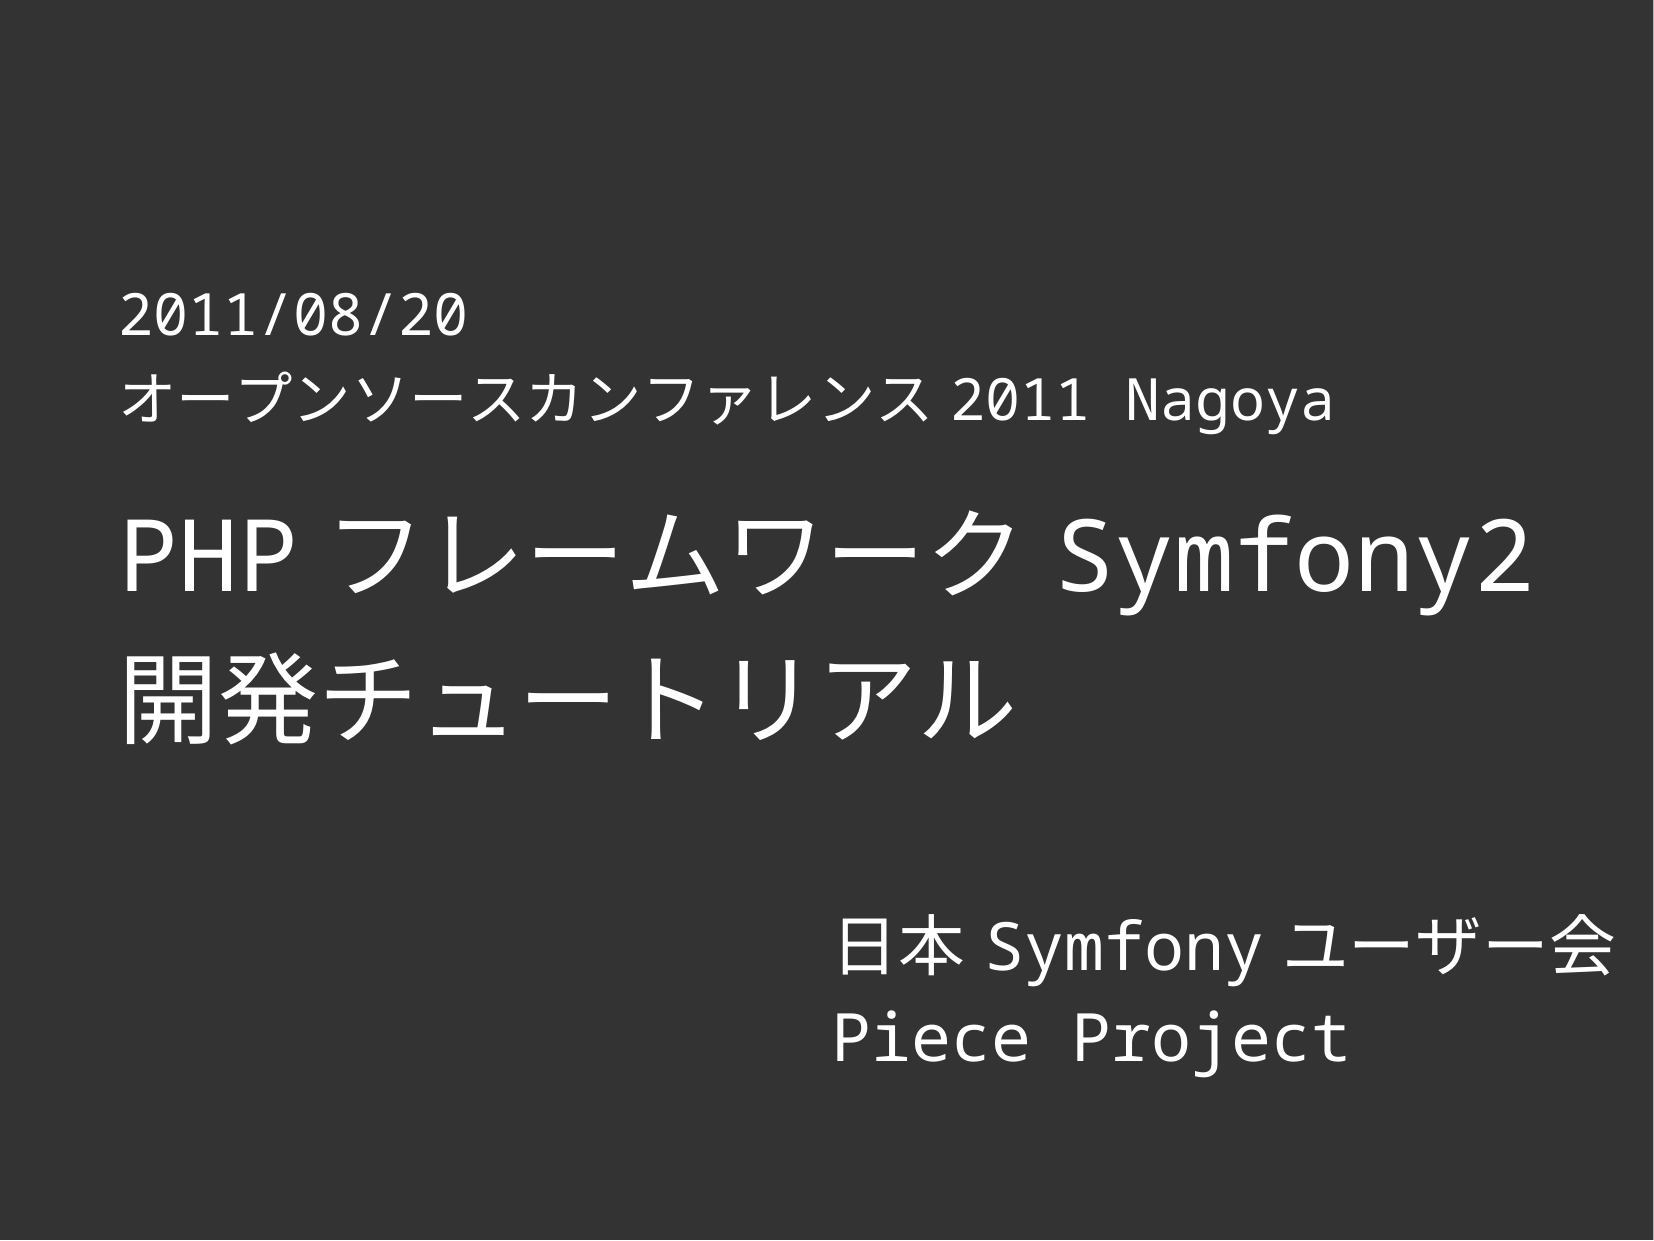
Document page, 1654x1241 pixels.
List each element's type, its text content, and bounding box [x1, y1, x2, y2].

title PHPフレームワークSymfony2 開発チュートリアル [118, 500, 1536, 740]
text_box 日本Symfonyユーザー会 Piece Project [816, 885, 1625, 1055]
text_box 2011/08/20 オープンソースカンファレンス2011 Nagoya [103, 265, 1551, 415]
